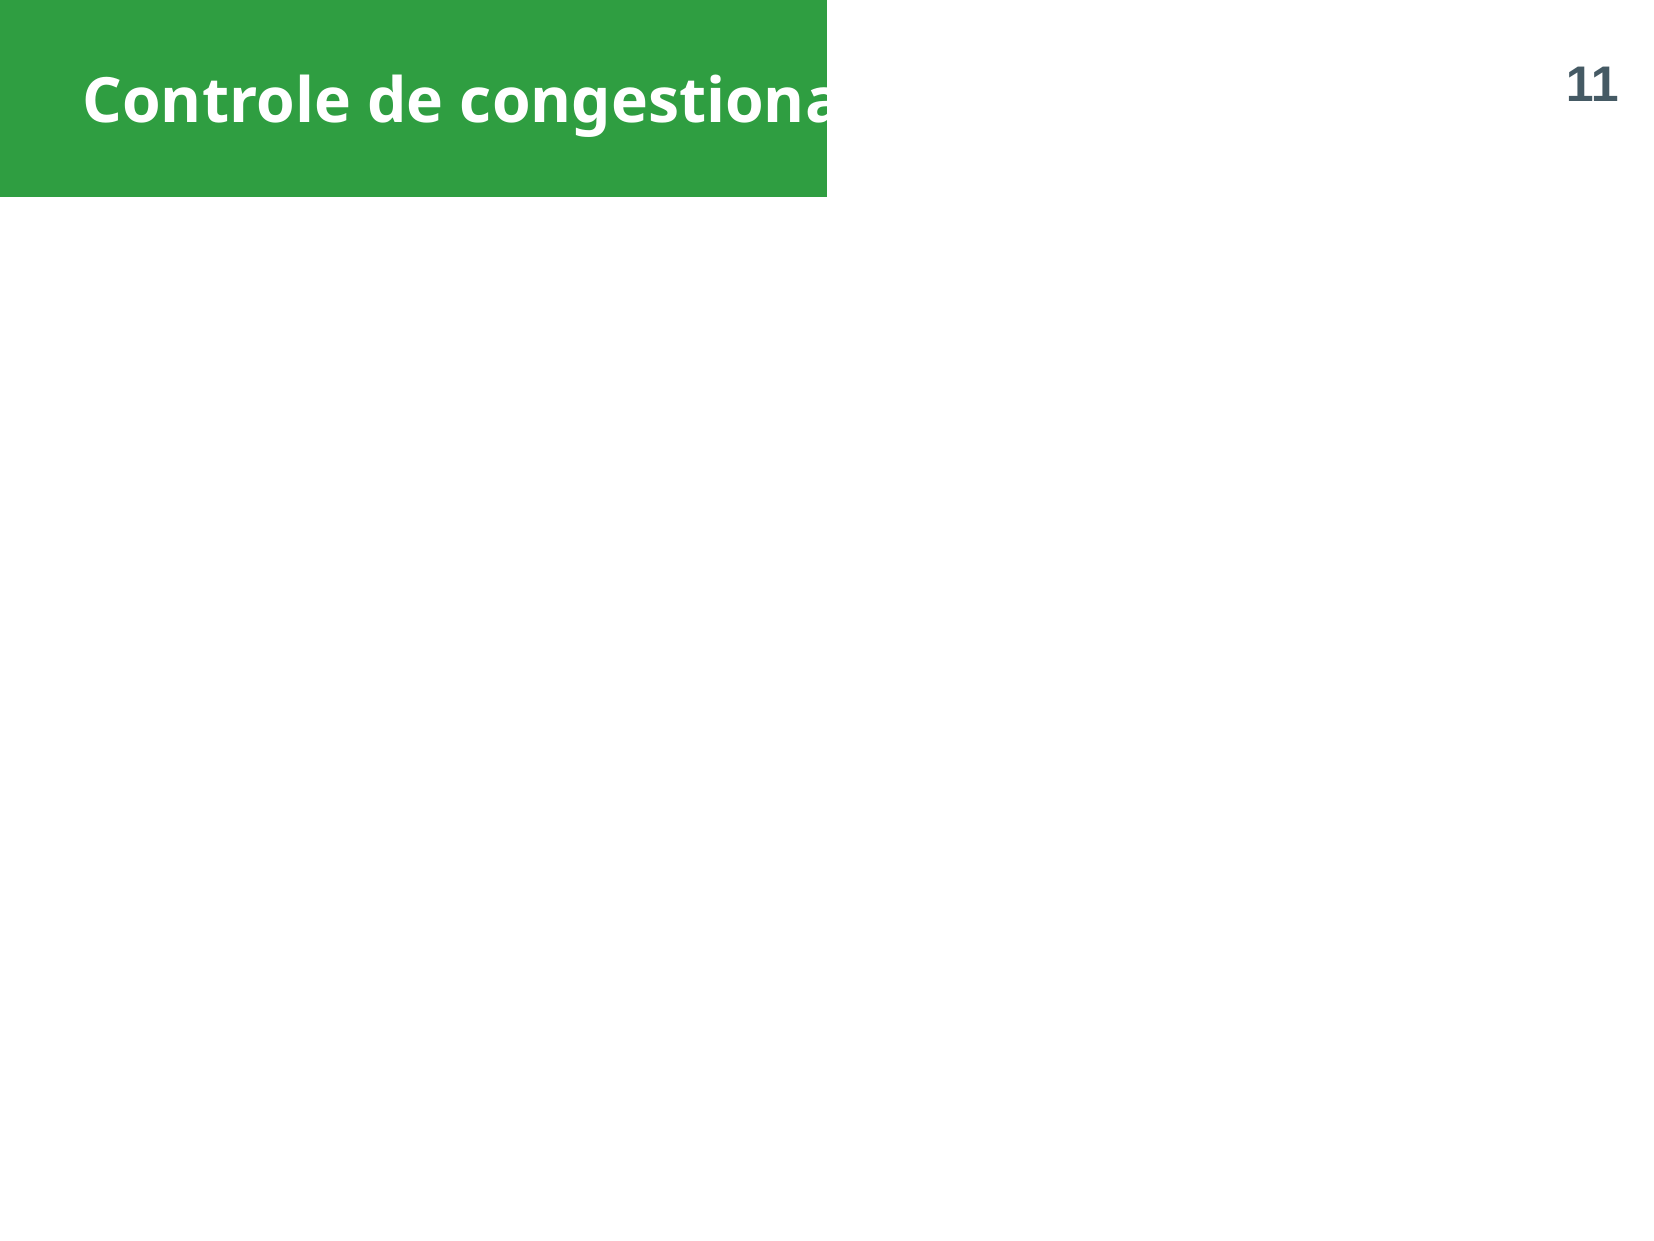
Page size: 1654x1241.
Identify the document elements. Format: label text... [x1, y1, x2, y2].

title Controle de congestionamento [82, 0, 1152, 202]
